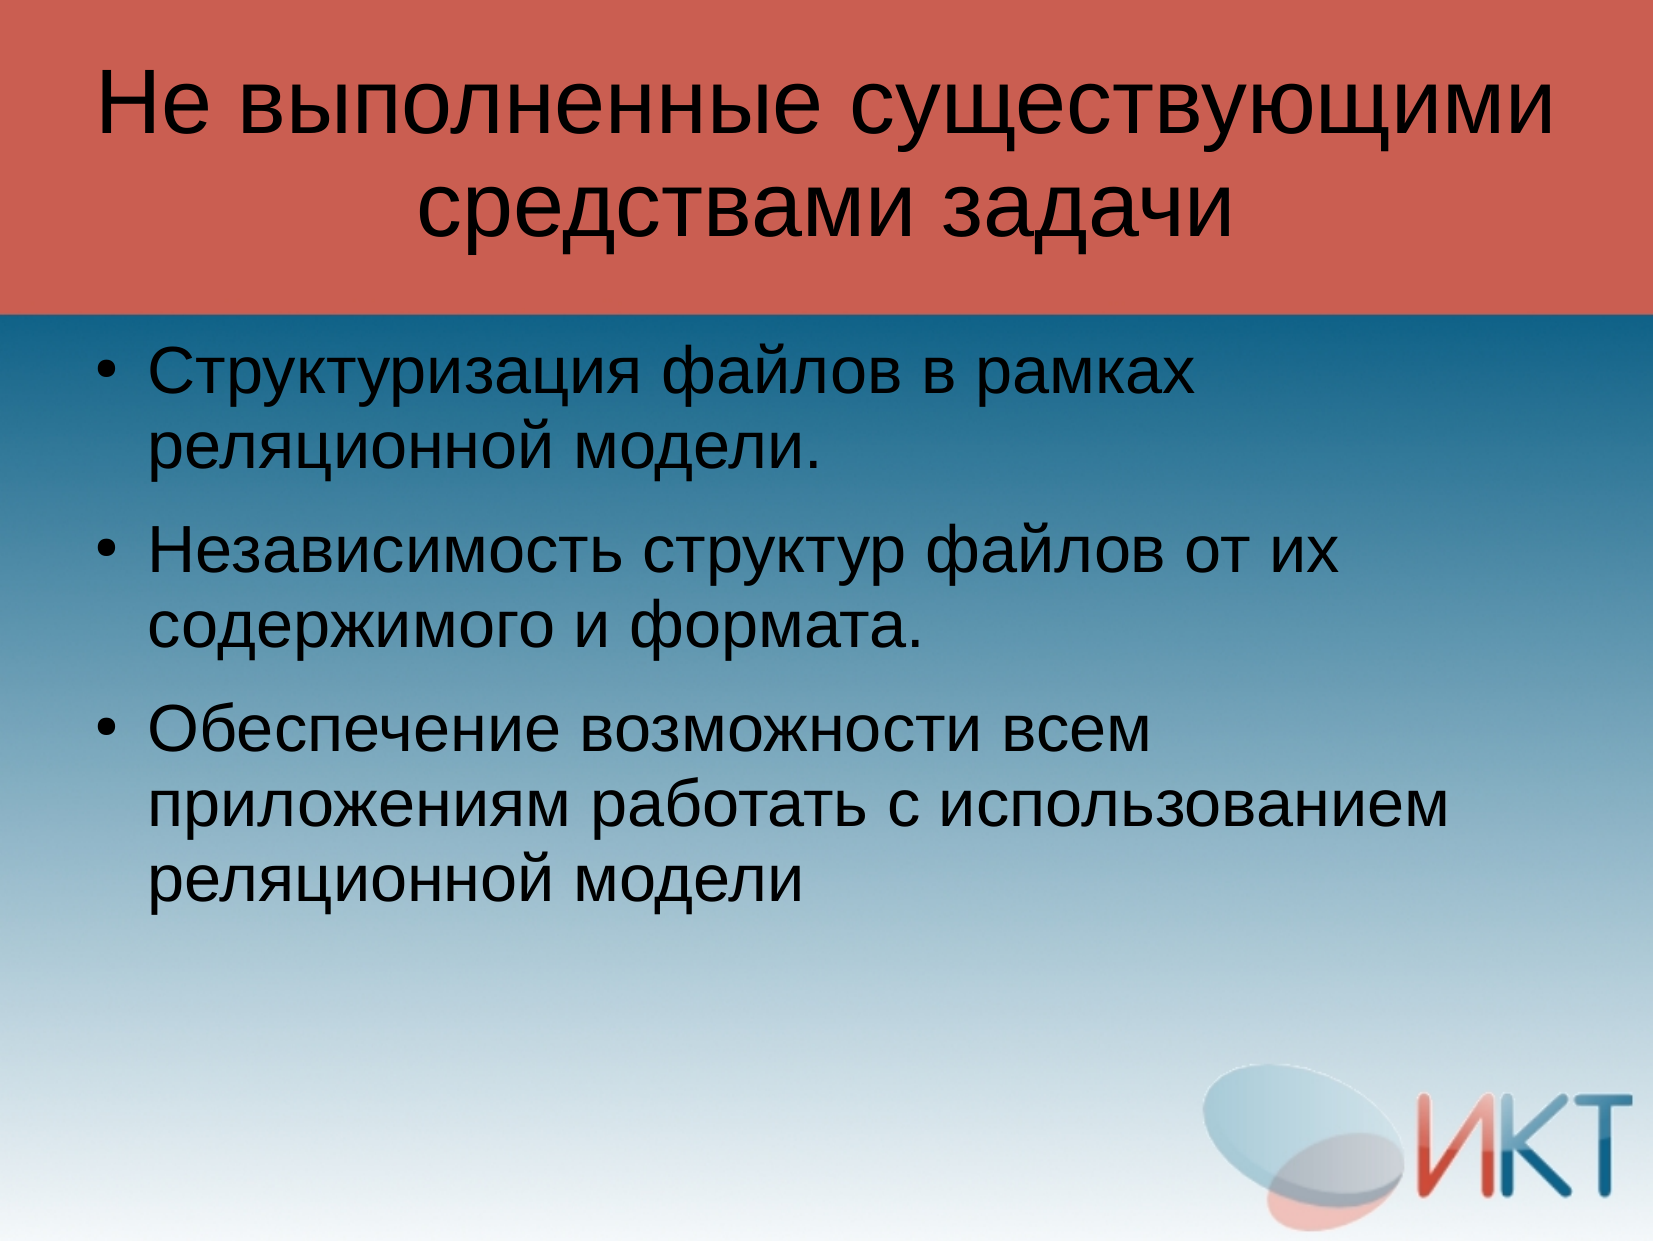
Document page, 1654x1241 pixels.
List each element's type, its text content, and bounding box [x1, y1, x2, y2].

picture [0, 0, 1653, 1241]
list Структуризация файлов в рамках реляционной модели. Независимость структур файлов от их содержимого и формата. Обеспечение возможности всем приложениям работать с использованием реляционной модели [76, 333, 1565, 1152]
title Не выполненные существующими средствами задачи [82, 49, 1571, 257]
